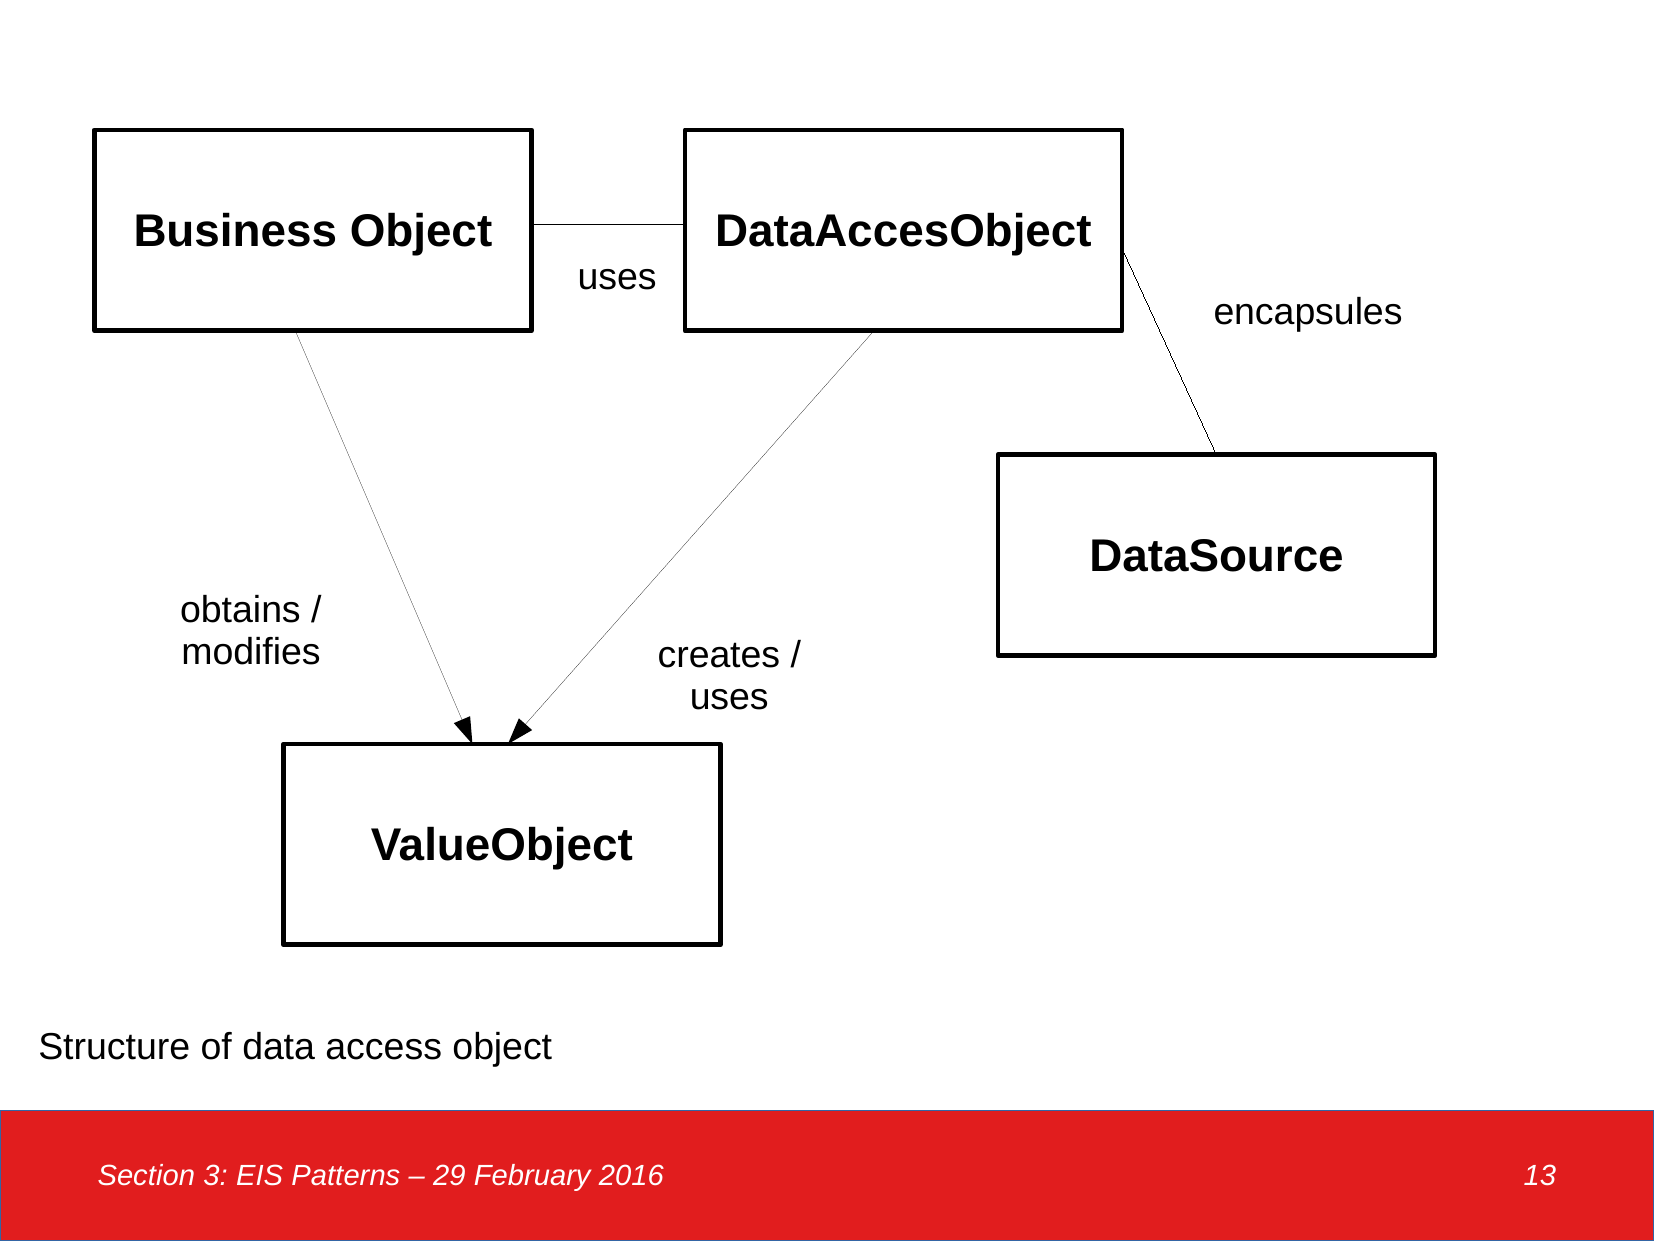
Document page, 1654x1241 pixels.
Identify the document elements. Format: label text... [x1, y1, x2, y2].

text_box ValueObject [283, 744, 721, 945]
text_box uses [507, 248, 727, 305]
text_box Structure of data access object [23, 1017, 568, 1075]
text_box DataSource [998, 454, 1436, 656]
text_box encapsules [1198, 283, 1418, 341]
text_box DataAccesObject [685, 129, 1123, 331]
text_box creates / uses [619, 625, 839, 725]
text_box obtains / modifies [141, 580, 361, 680]
text_box Business Object [94, 129, 532, 331]
